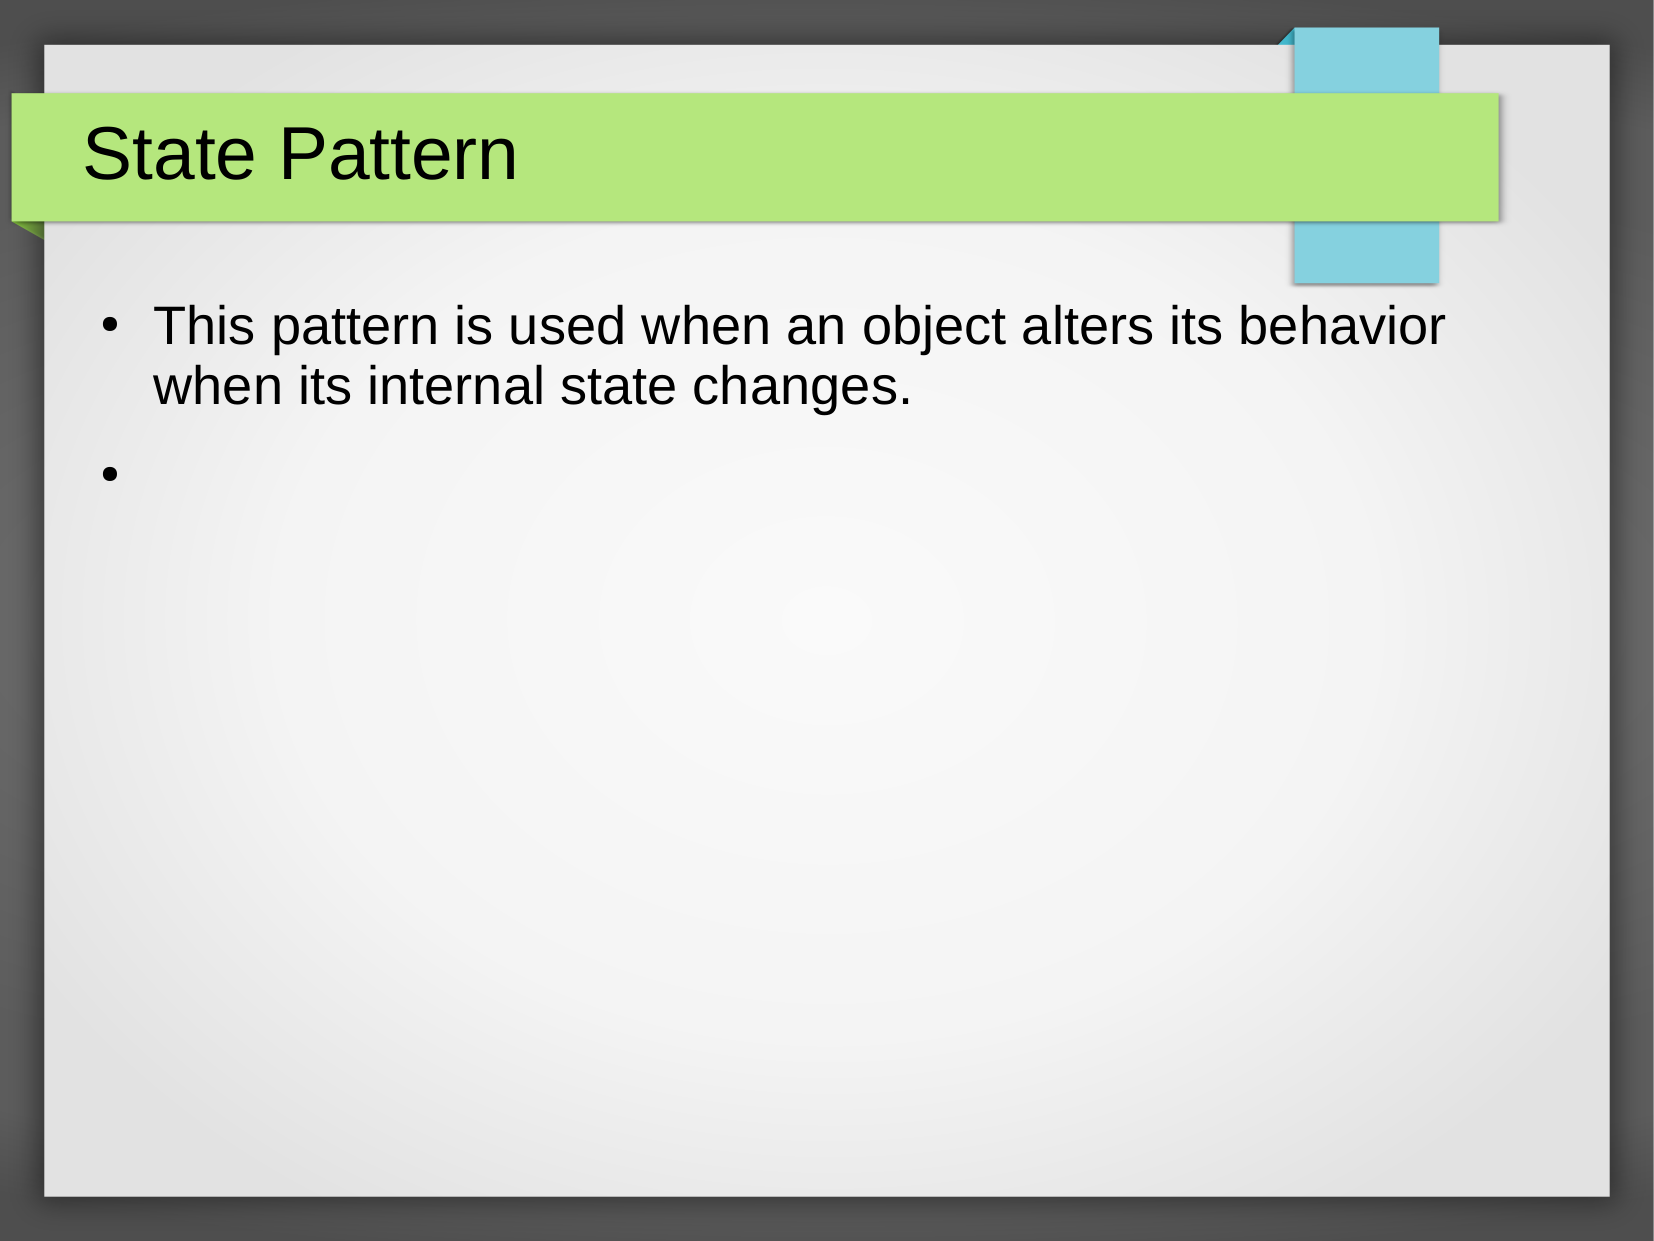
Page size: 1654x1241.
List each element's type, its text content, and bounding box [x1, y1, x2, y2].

title State Pattern [82, 94, 1264, 213]
picture [0, 0, 1654, 1241]
list This pattern is used when an object alters its behavior when its internal state changes. [82, 295, 1571, 1015]
